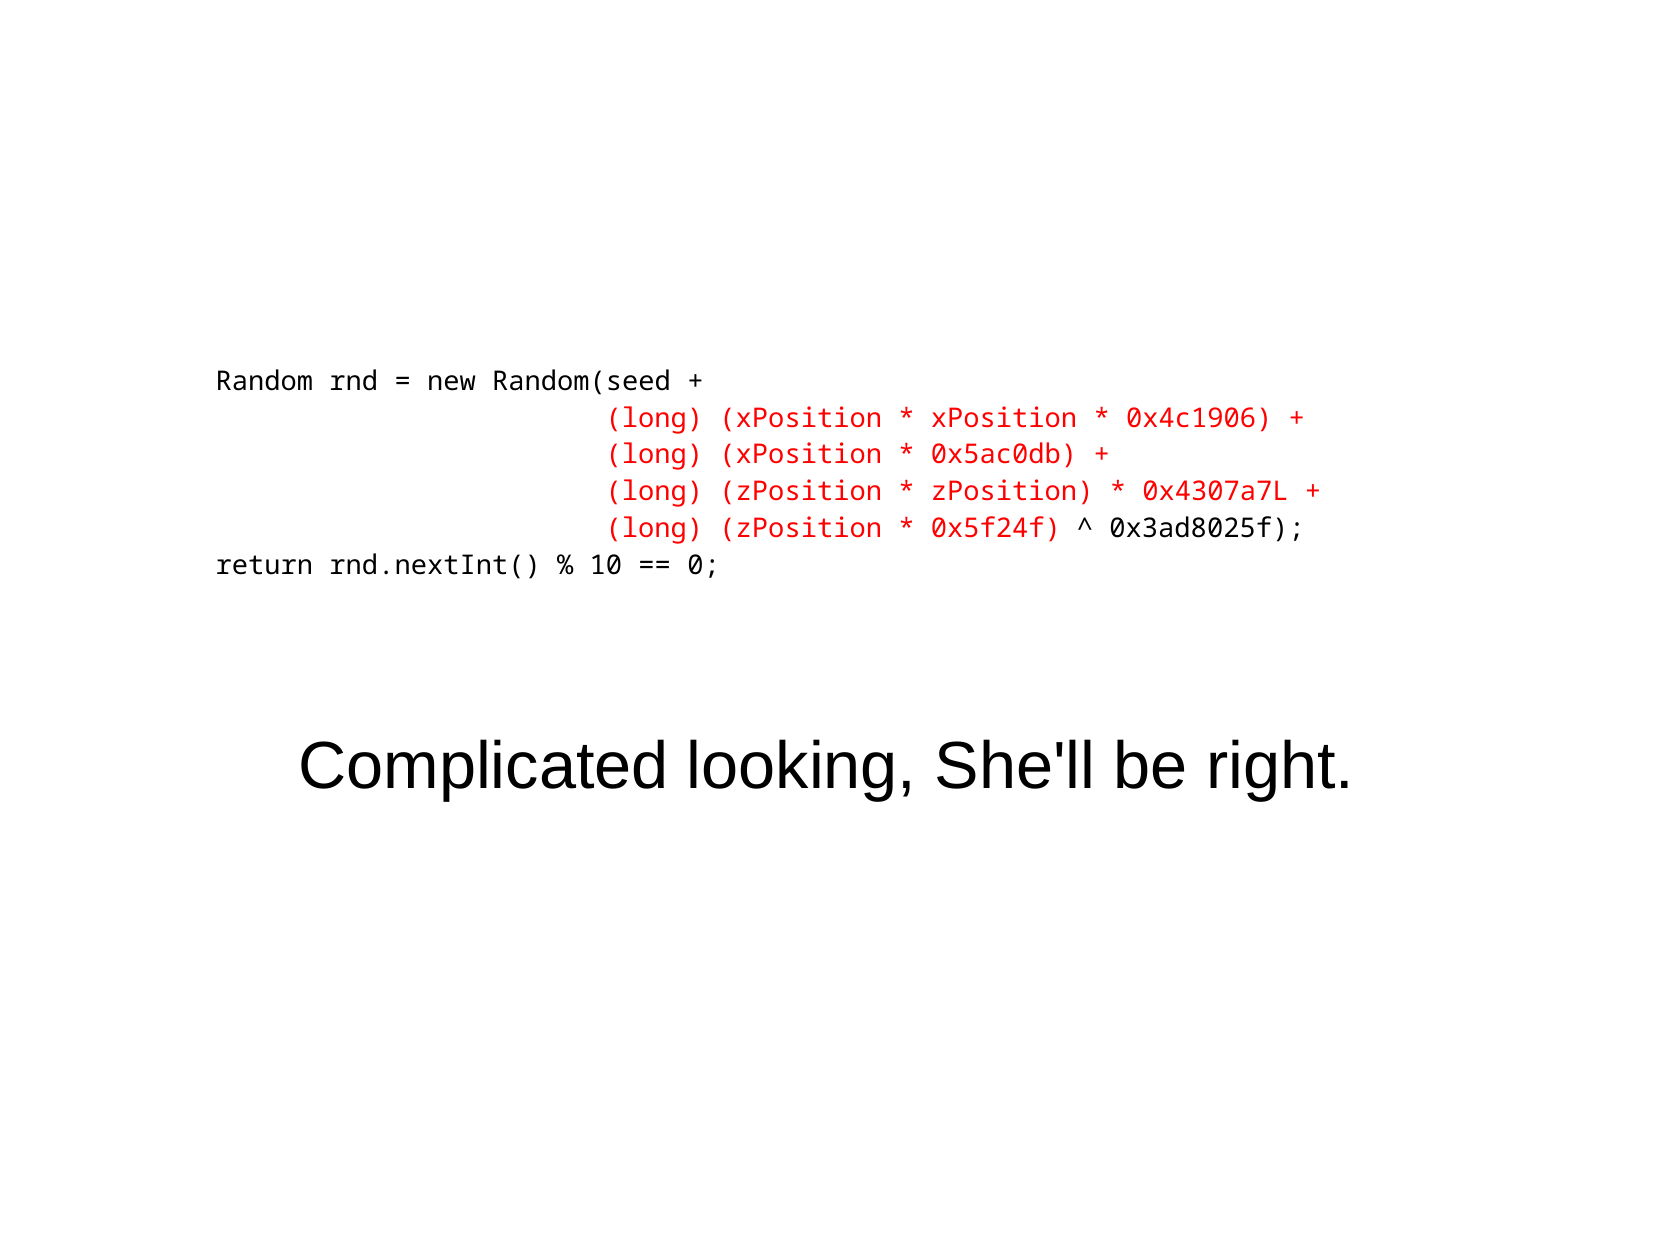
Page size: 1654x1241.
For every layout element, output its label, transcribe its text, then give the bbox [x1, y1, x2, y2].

text_box Random rnd = new Random(seed + (long) (xPosition * xPosition * 0x4c1906) + (long) (xPosition * 0x5ac0db) + (long) (zPosition * zPosition) * 0x4307a7L + (long) (zPosition * 0x5f24f) ^ 0x3ad8025f); return rnd.nextInt() % 10 == 0; [200, 354, 1439, 595]
text_box Complicated looking, She'll be right. [82, 595, 1571, 861]
